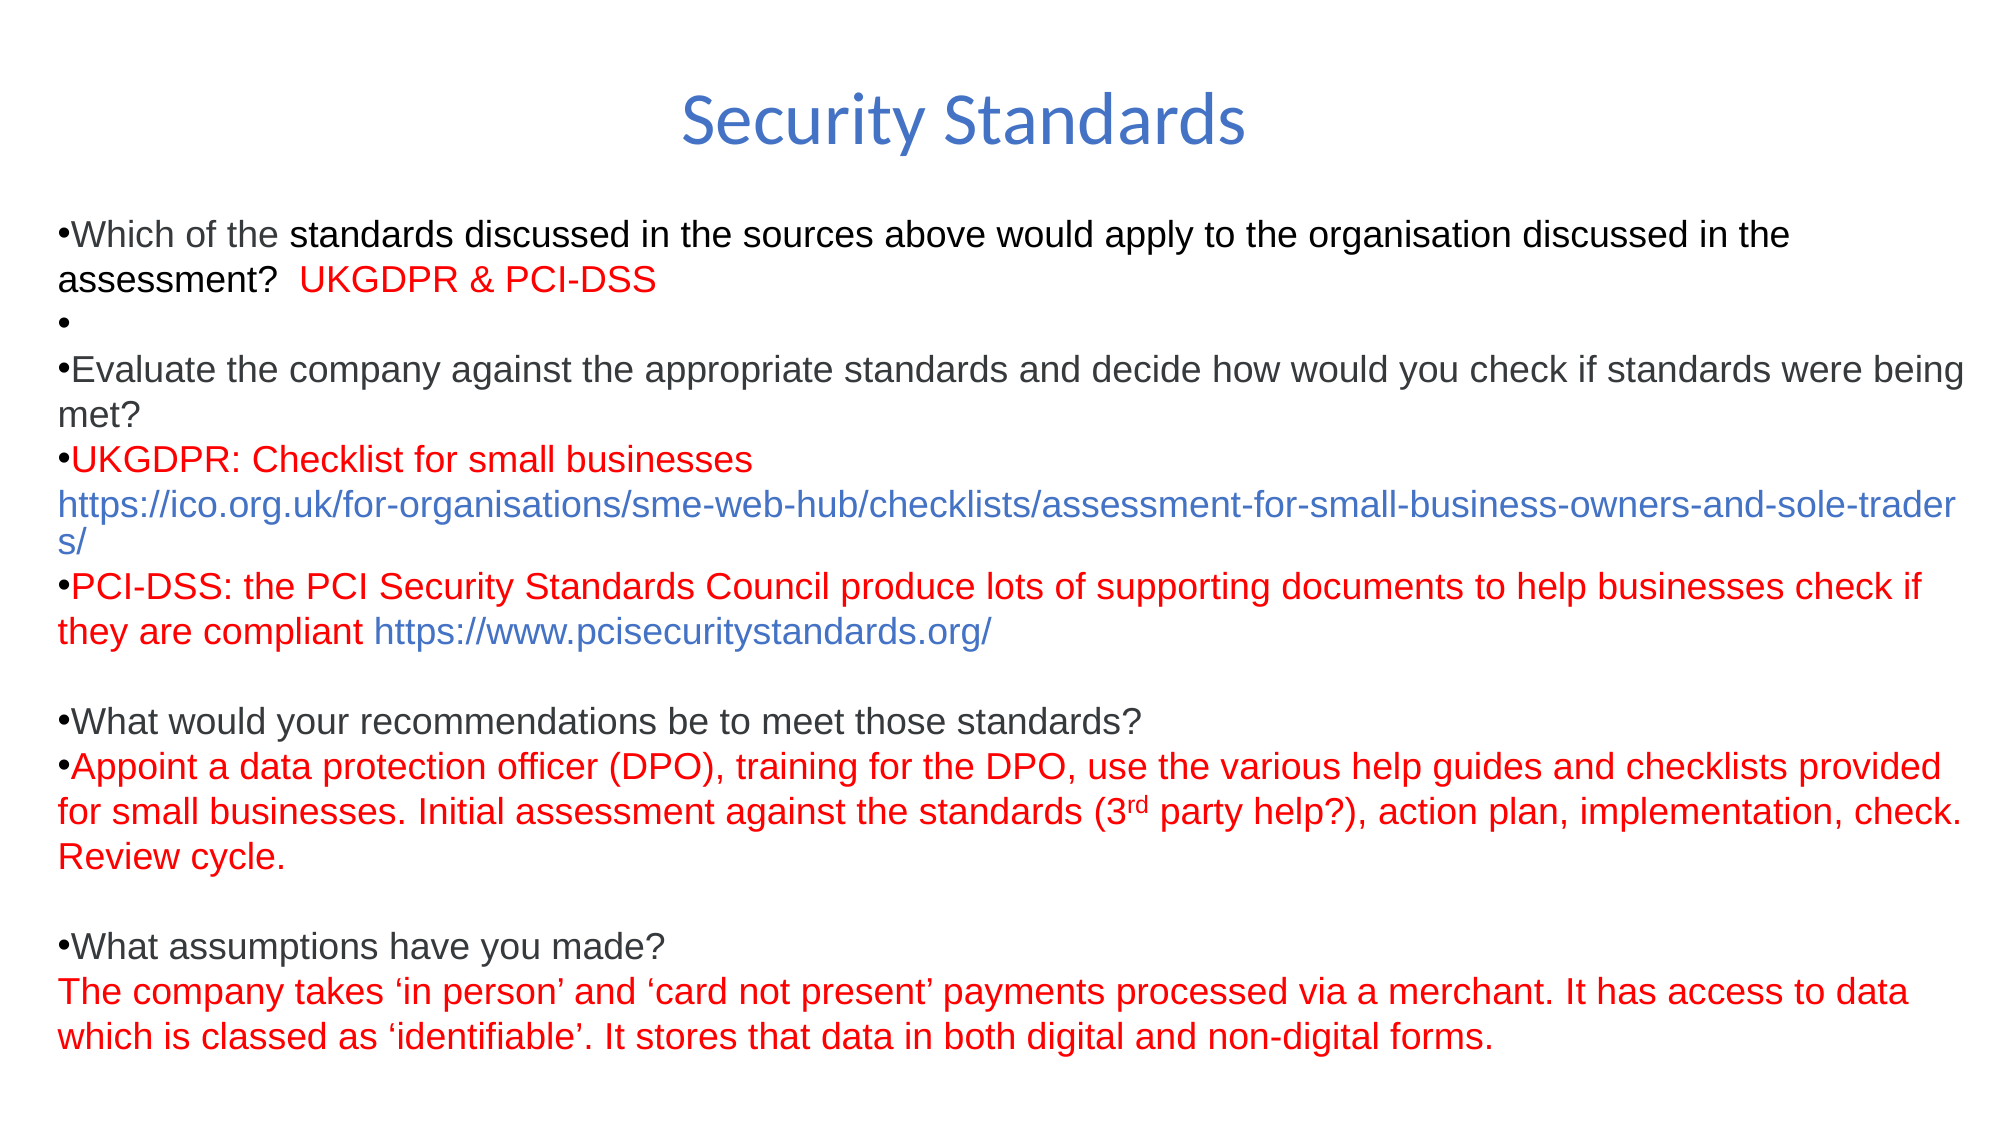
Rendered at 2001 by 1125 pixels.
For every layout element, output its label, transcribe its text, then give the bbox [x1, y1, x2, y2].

text_box Security Standards [666, 62, 1476, 169]
text_box Which of the standards discussed in the sources above would apply to the organisation discussed in the assessment? UKGDPR & PCI-DSS Evaluate the company against the appropriate standards and decide how would you check if standards were being met? UKGDPR: Checklist for small businesses https://ico.org.uk/for-organisations/sme-web-hub/checklists/assessment-for-small-business-owners-and-sole-traders/ PCI-DSS: the PCI Security Standards Council produce lots of supporting documents to help businesses check if they are compliant https://www.pcisecuritystandards.org/ What would your recommendations be to meet those standards? Appoint a data protection officer (DPO), training for the DPO, use the various help guides and checklists provided for small businesses. Initial assessment against the standards (3rd party help?), action plan, implementation, check. Review cycle. What assumptions have you made? The company takes ‘in person’ and ‘card not present’ payments processed via a merchant. It has access to data which is classed as ‘identifiable’. It stores that data in both digital and non-digital forms. [42, 202, 1985, 1036]
